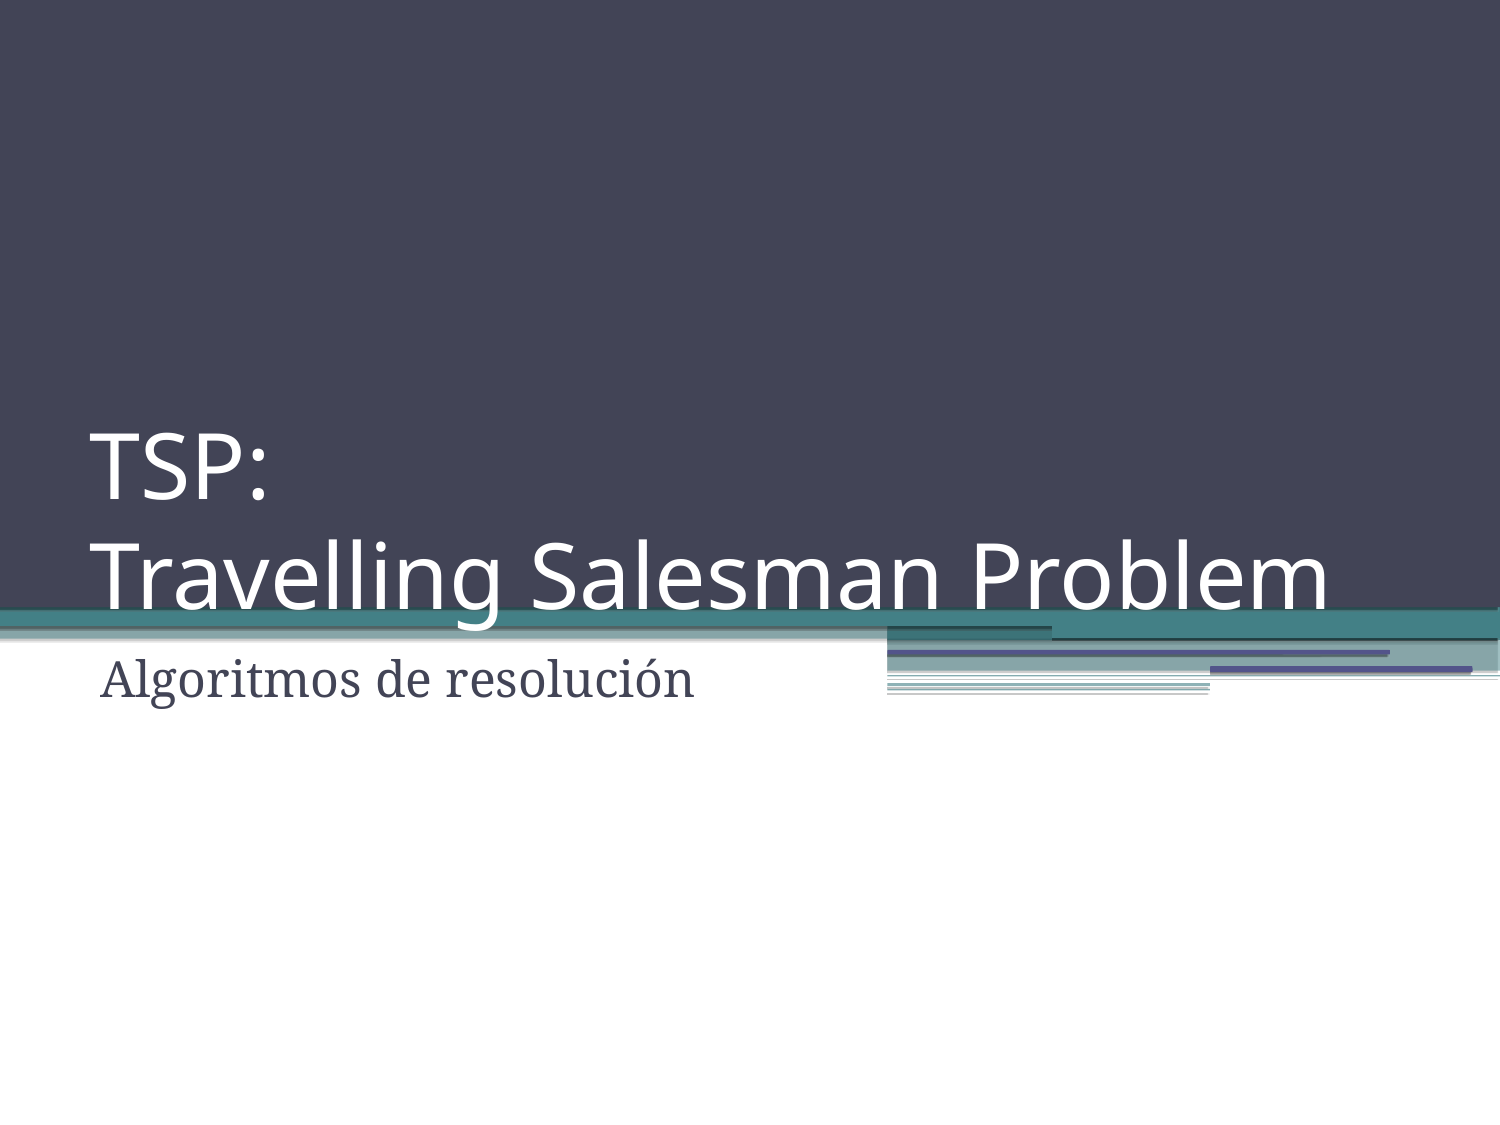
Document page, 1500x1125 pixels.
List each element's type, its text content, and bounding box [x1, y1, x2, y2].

subtitle Algoritmos de resolución [75, 639, 888, 928]
title TSP: Travelling Salesman Problem [75, 394, 1463, 636]
